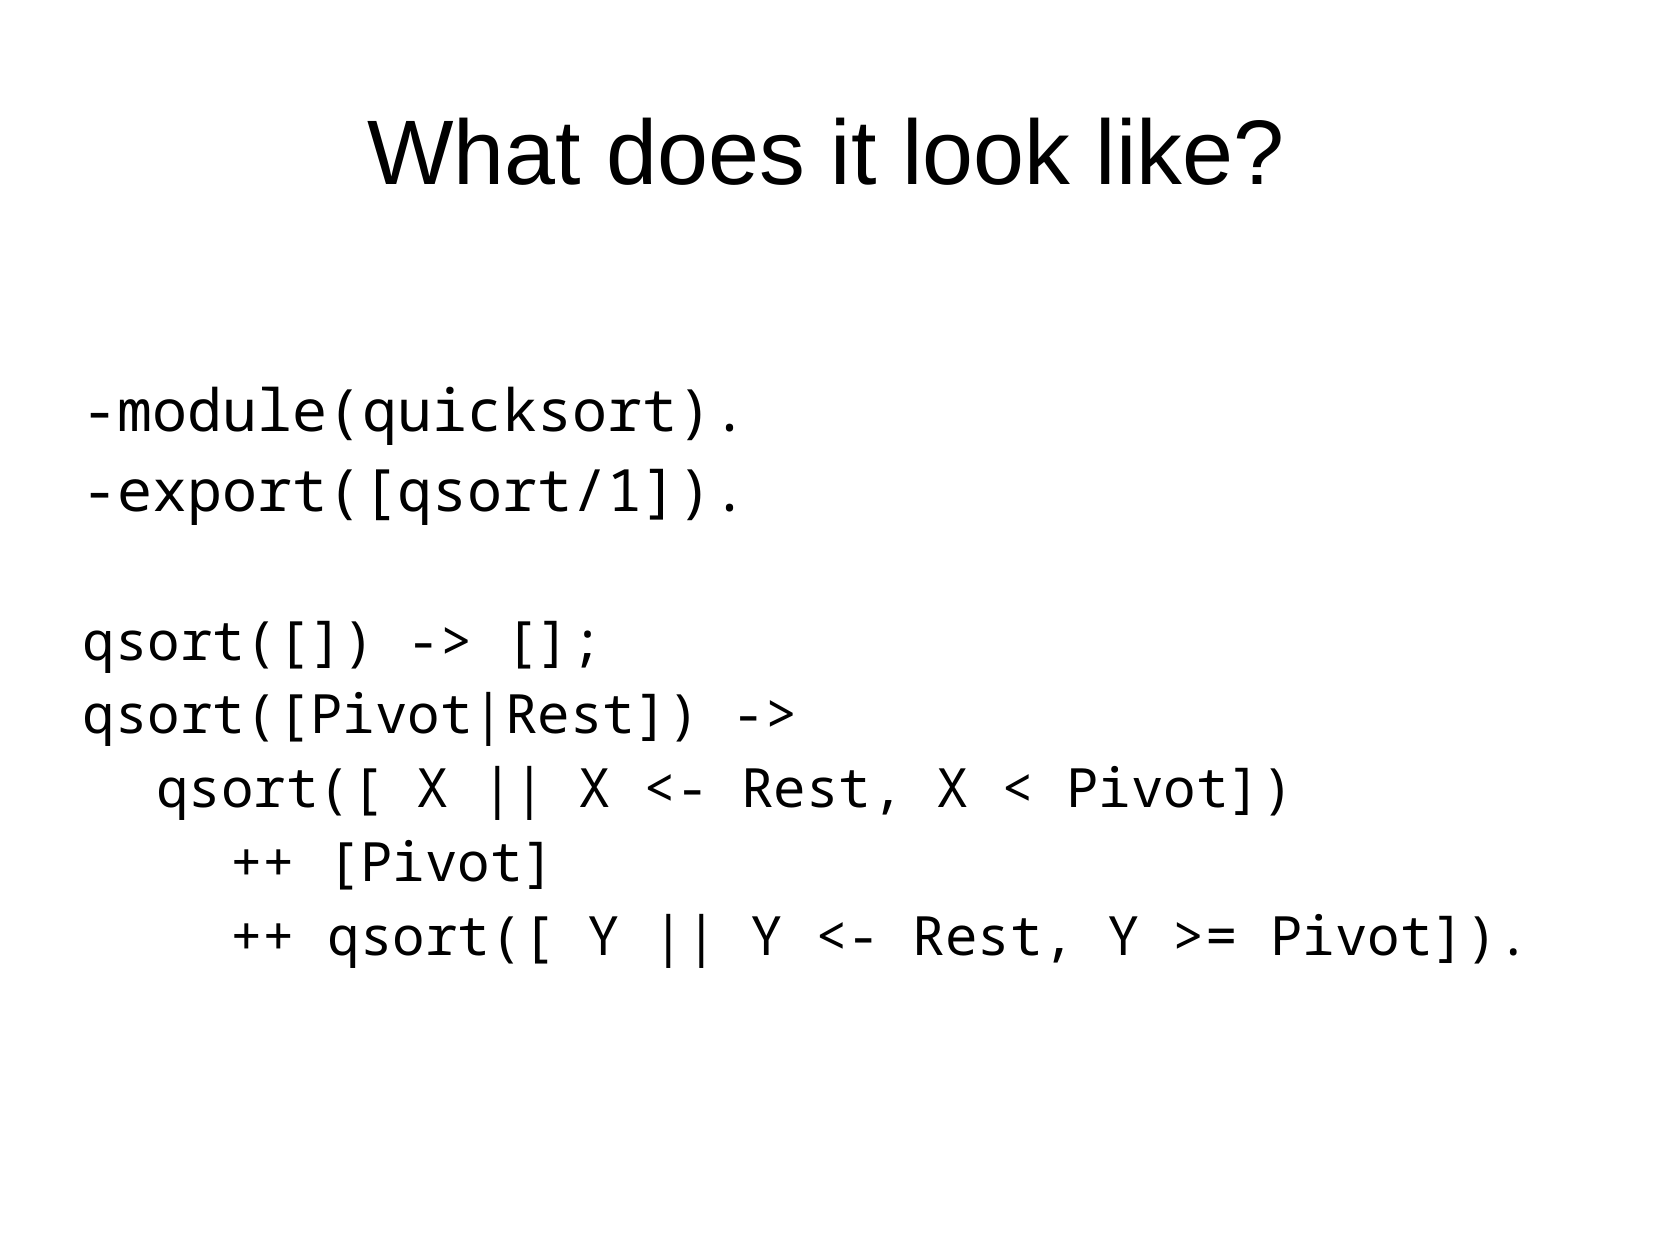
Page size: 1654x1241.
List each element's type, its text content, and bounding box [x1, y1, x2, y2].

list -module(quicksort). -export([qsort/1]). qsort([]) -> []; qsort([Pivot|Rest]) -> qsort([ X || X <- Rest, X < Pivot]) ++ [Pivot] ++ qsort([ Y || Y <- Rest, Y >= Pivot]). [82, 290, 1571, 1010]
title What does it look like? [82, 49, 1571, 257]
